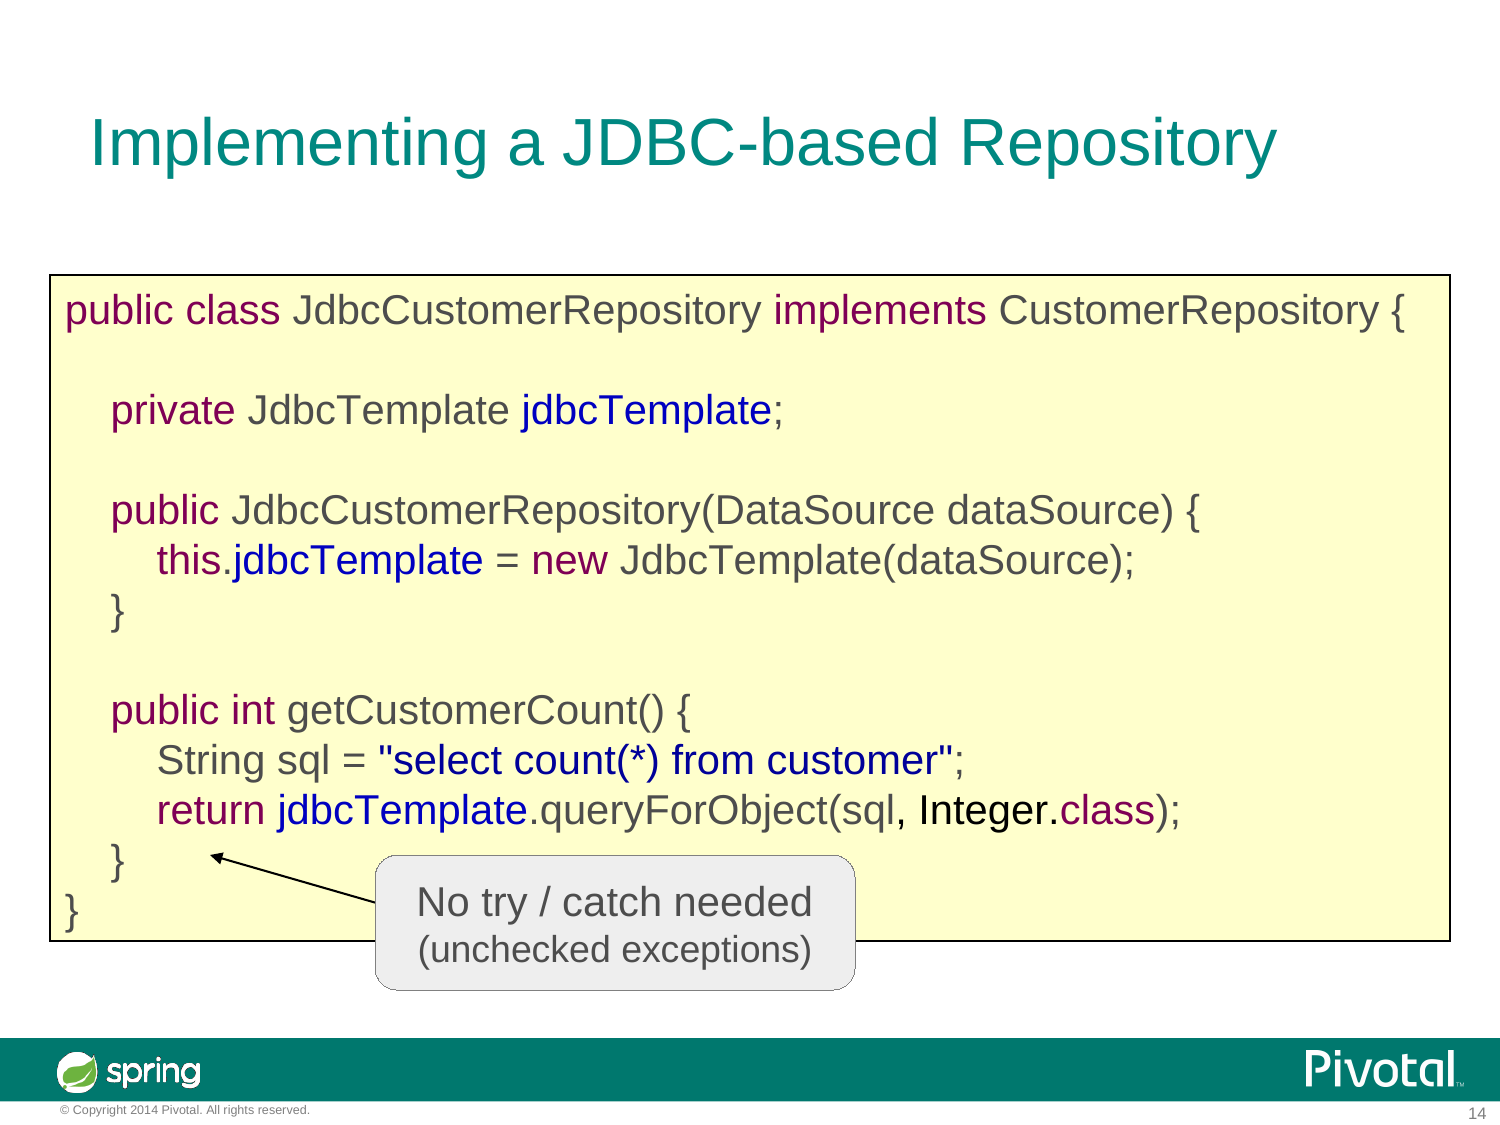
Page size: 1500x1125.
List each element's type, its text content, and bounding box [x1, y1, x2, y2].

picture [1306, 1050, 1464, 1087]
text_box public class JdbcCustomerRepository implements CustomerRepository { private JdbcTemplate jdbcTemplate; public JdbcCustomerRepository(DataSource dataSource) { this.jdbcTemplate = new JdbcTemplate(dataSource); } public int getCustomerCount() { String sql = "select count(*) from customer"; return jdbcTemplate.queryForObject(sql, Integer.class); } } [49, 274, 1450, 941]
title Implementing a JDBC-based Repository [75, 45, 1426, 233]
picture [32, 1041, 210, 1103]
text_box No try / catch needed (unchecked exceptions) [375, 855, 856, 991]
